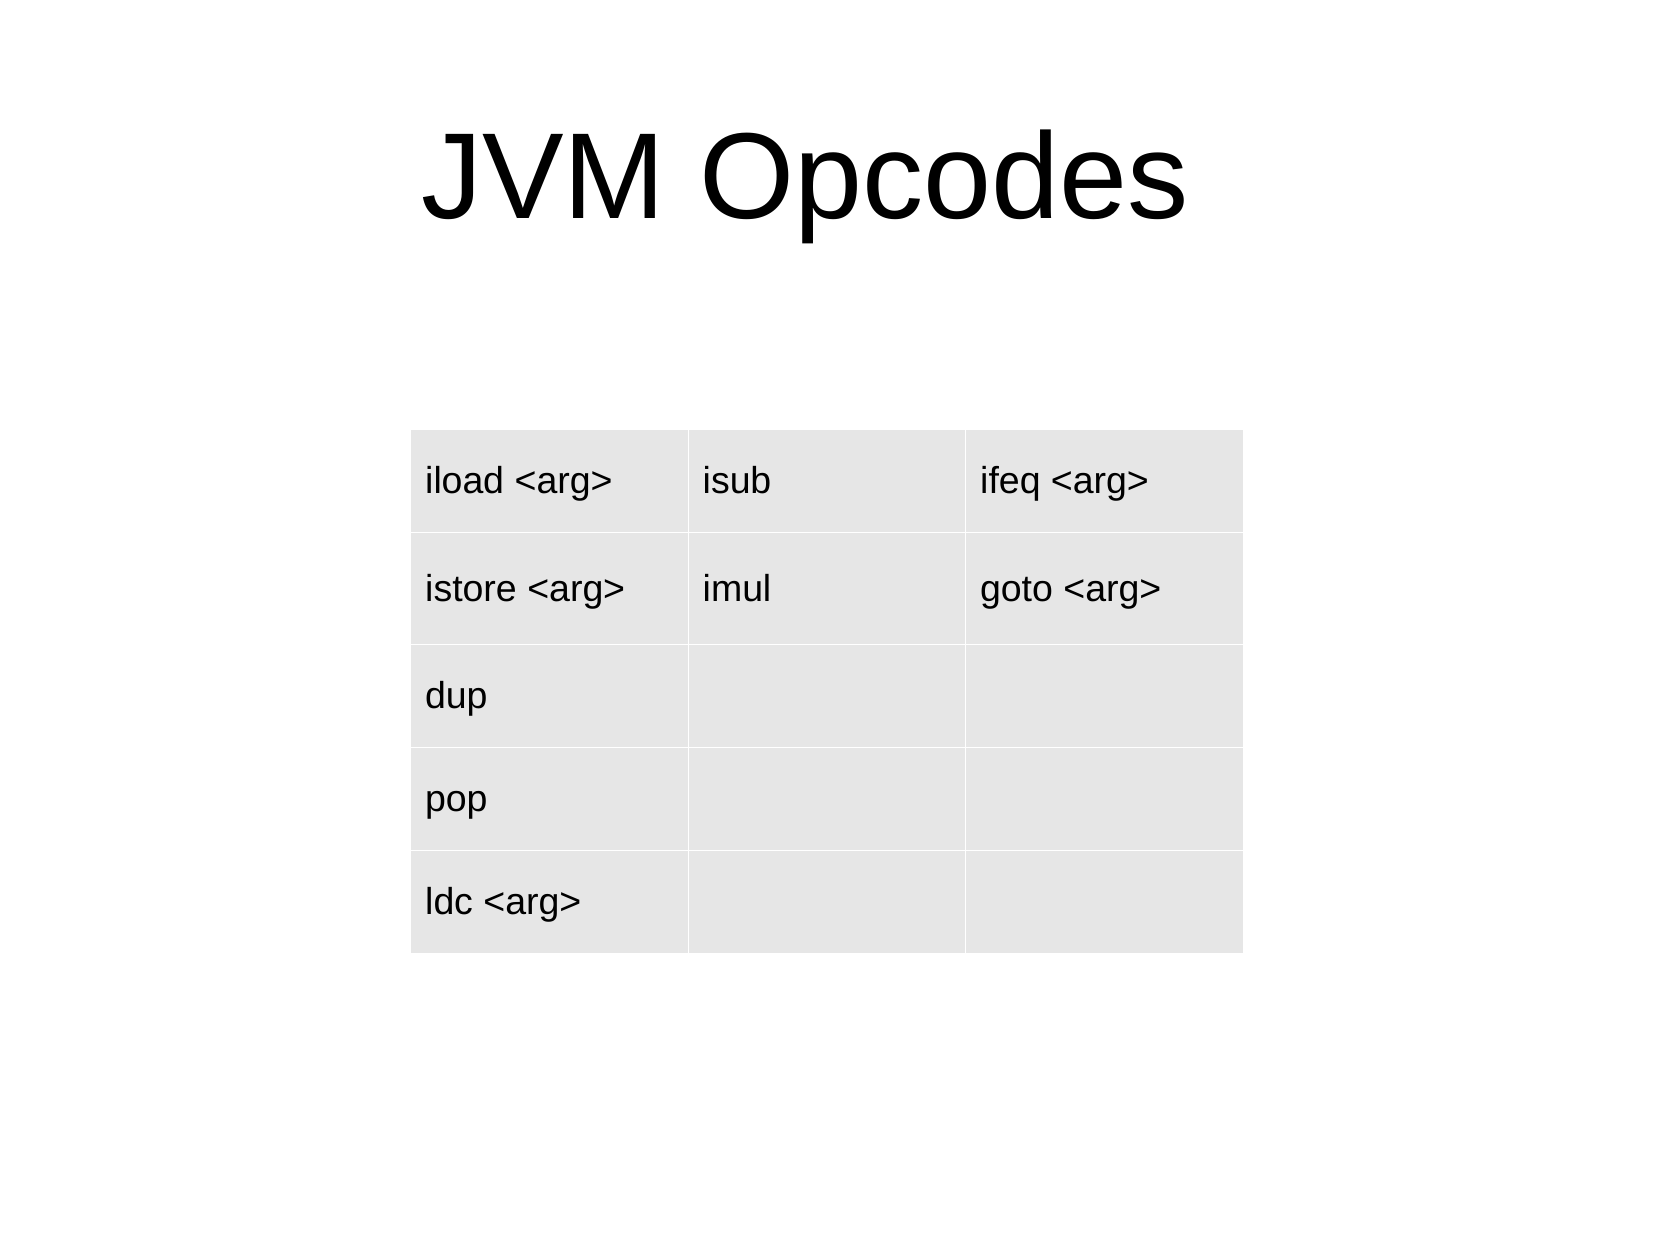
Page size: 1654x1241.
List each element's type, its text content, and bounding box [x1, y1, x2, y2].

table_cell [966, 748, 1243, 850]
table_cell [966, 645, 1243, 747]
table_cell istore <arg> [411, 533, 688, 644]
table_cell [689, 748, 965, 850]
table_cell dup [411, 645, 688, 747]
table_cell [689, 645, 965, 747]
table_header iload <arg> [411, 430, 688, 532]
table_cell [966, 851, 1243, 953]
table_header ifeq <arg> [966, 430, 1243, 532]
table_cell [689, 851, 965, 953]
table_cell ldc <arg> [411, 851, 688, 953]
title JVM Opcodes [17, 39, 1593, 314]
table_cell imul [689, 533, 965, 644]
table_cell pop [411, 748, 688, 850]
table_cell goto <arg> [966, 533, 1243, 644]
table_header isub [689, 430, 965, 532]
